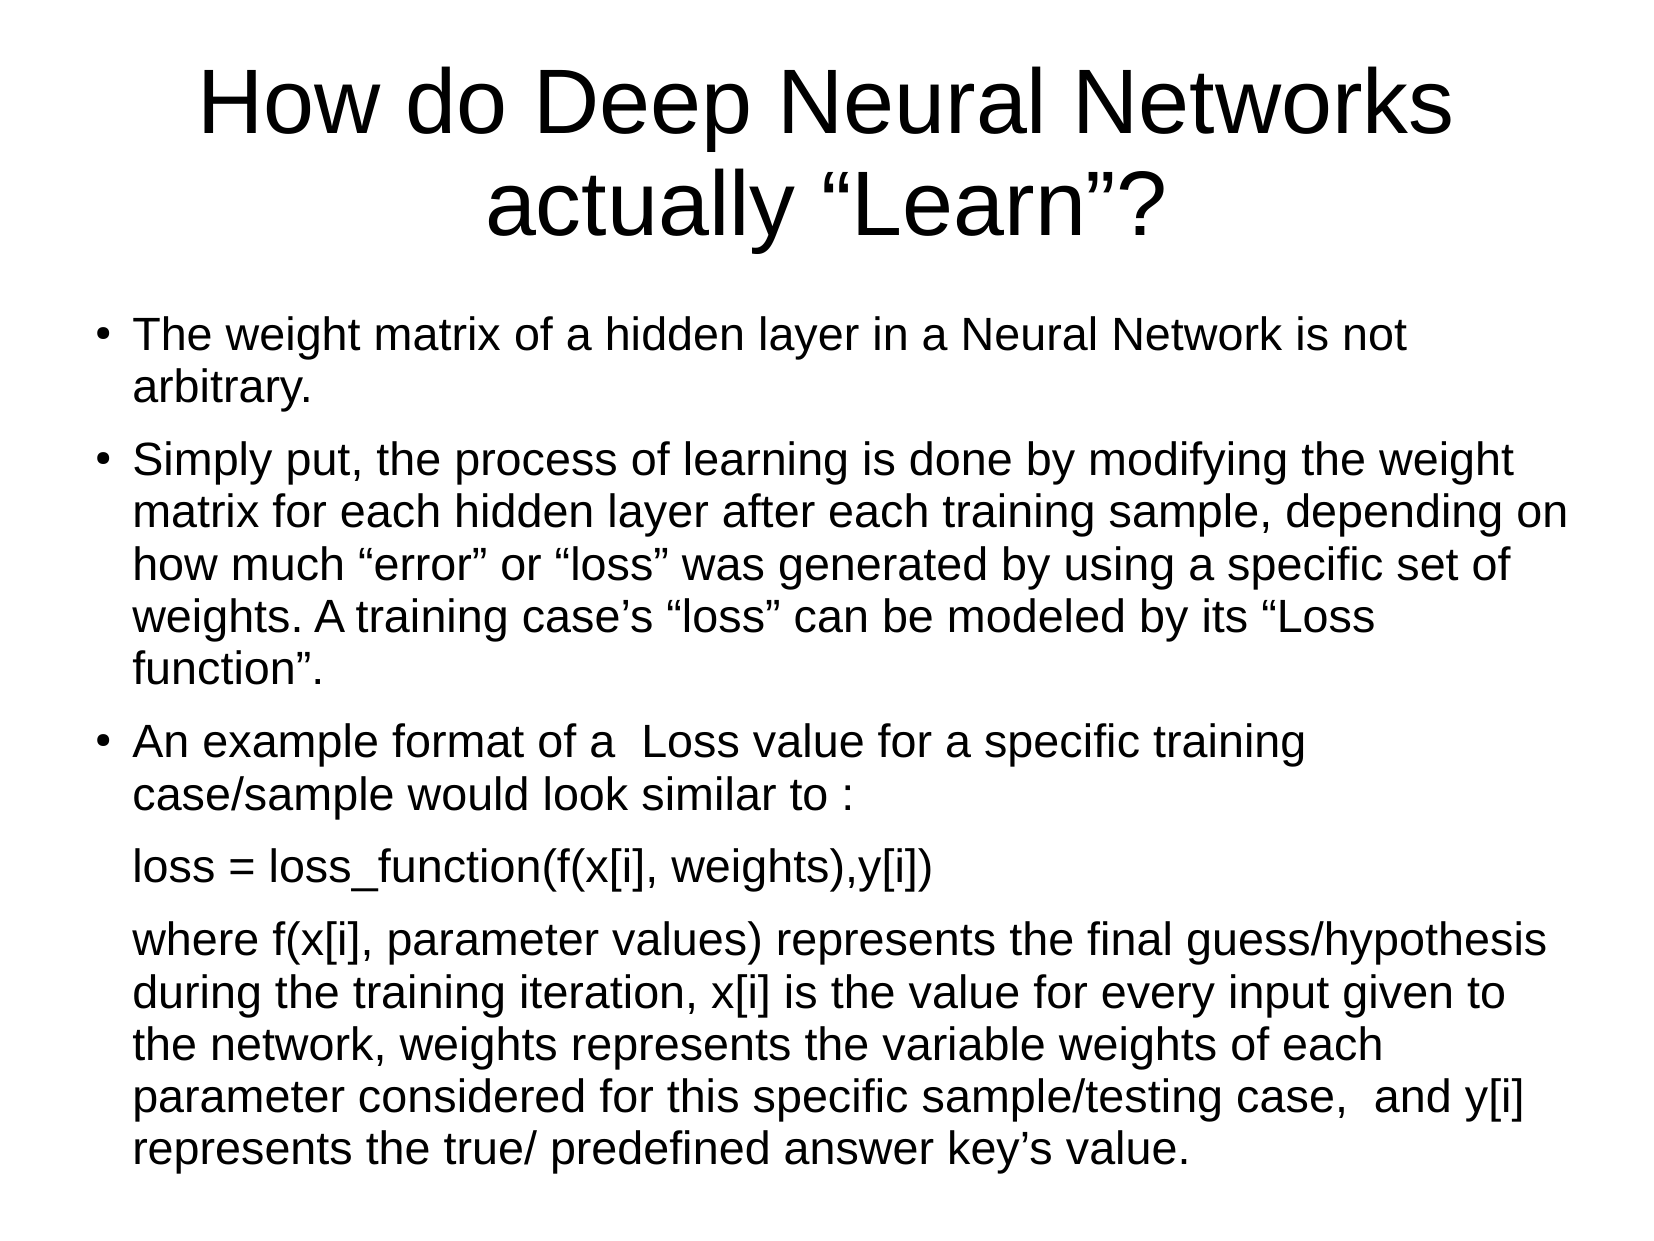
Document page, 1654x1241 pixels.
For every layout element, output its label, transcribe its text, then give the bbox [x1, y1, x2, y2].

title How do Deep Neural Networks actually “Learn”? [82, 49, 1571, 257]
list The weight matrix of a hidden layer in a Neural Network is not arbitrary. Simply put, the process of learning is done by modifying the weight matrix for each hidden layer after each training sample, depending on how much “error” or “loss” was generated by using a specific set of weights. A training case’s “loss” can be modeled by its “Loss function”. An example format of a Loss value for a specific training case/sample would look similar to : loss = loss_function(f(x[i], weights),y[i]) where f(x[i], parameter values) represents the final guess/hypothesis during the training iteration, x[i] is the value for every input given to the network, weights represents the variable weights of each parameter considered for this specific sample/testing case, and y[i] represents the true/ predefined answer key’s value. [82, 308, 1571, 1193]
